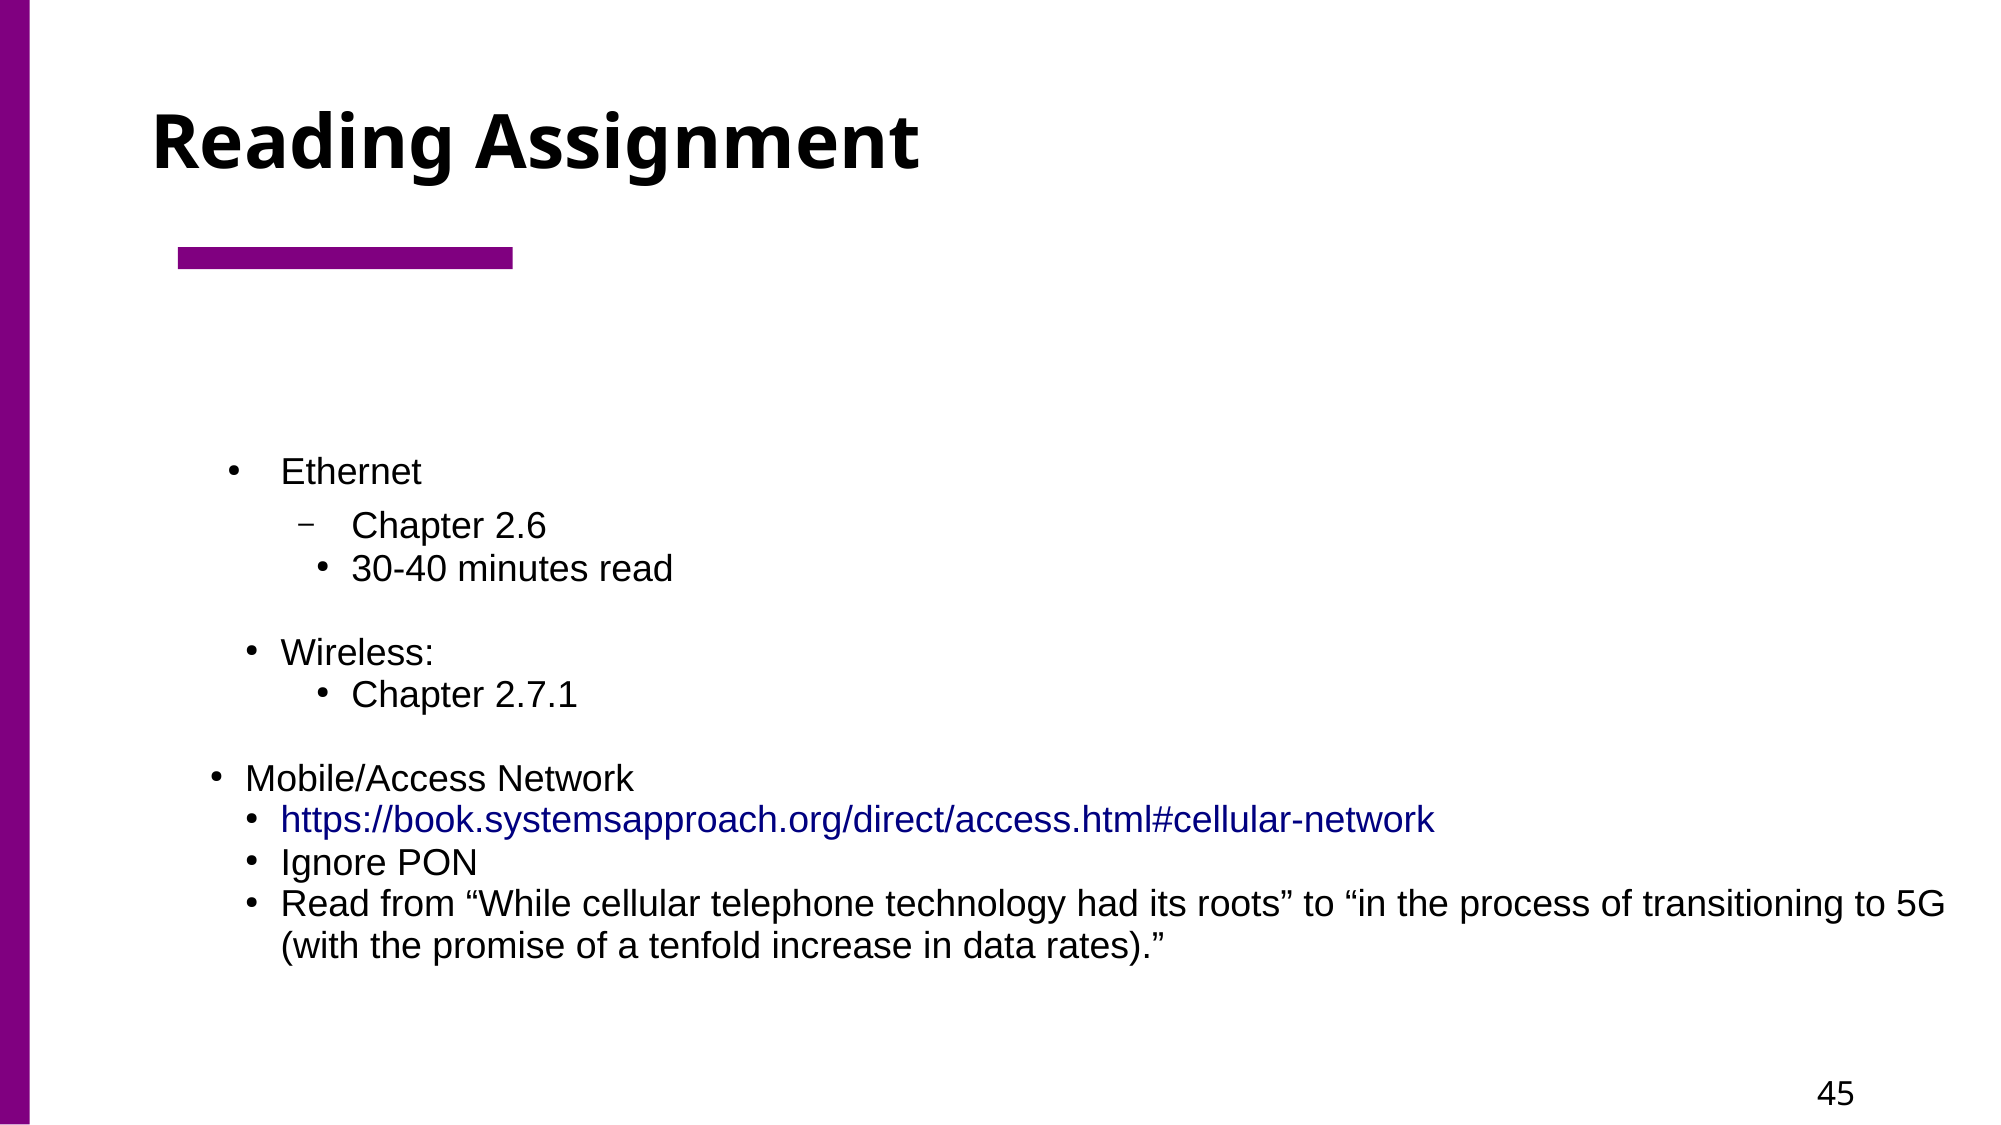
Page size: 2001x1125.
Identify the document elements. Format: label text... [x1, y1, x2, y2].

text_box Ethernet Chapter 2.6 30-40 minutes read Wireless: Chapter 2.7.1 Mobile/Access Network https://book.systemsapproach.org/direct/access.html#cellular-network Ignore PON Read from “While cellular telephone technology had its roots” to “in the process of transitioning to 5G (with the promise of a tenfold increase in data rates).” [195, 375, 1973, 1125]
title Reading Assignment [99, 44, 1900, 233]
